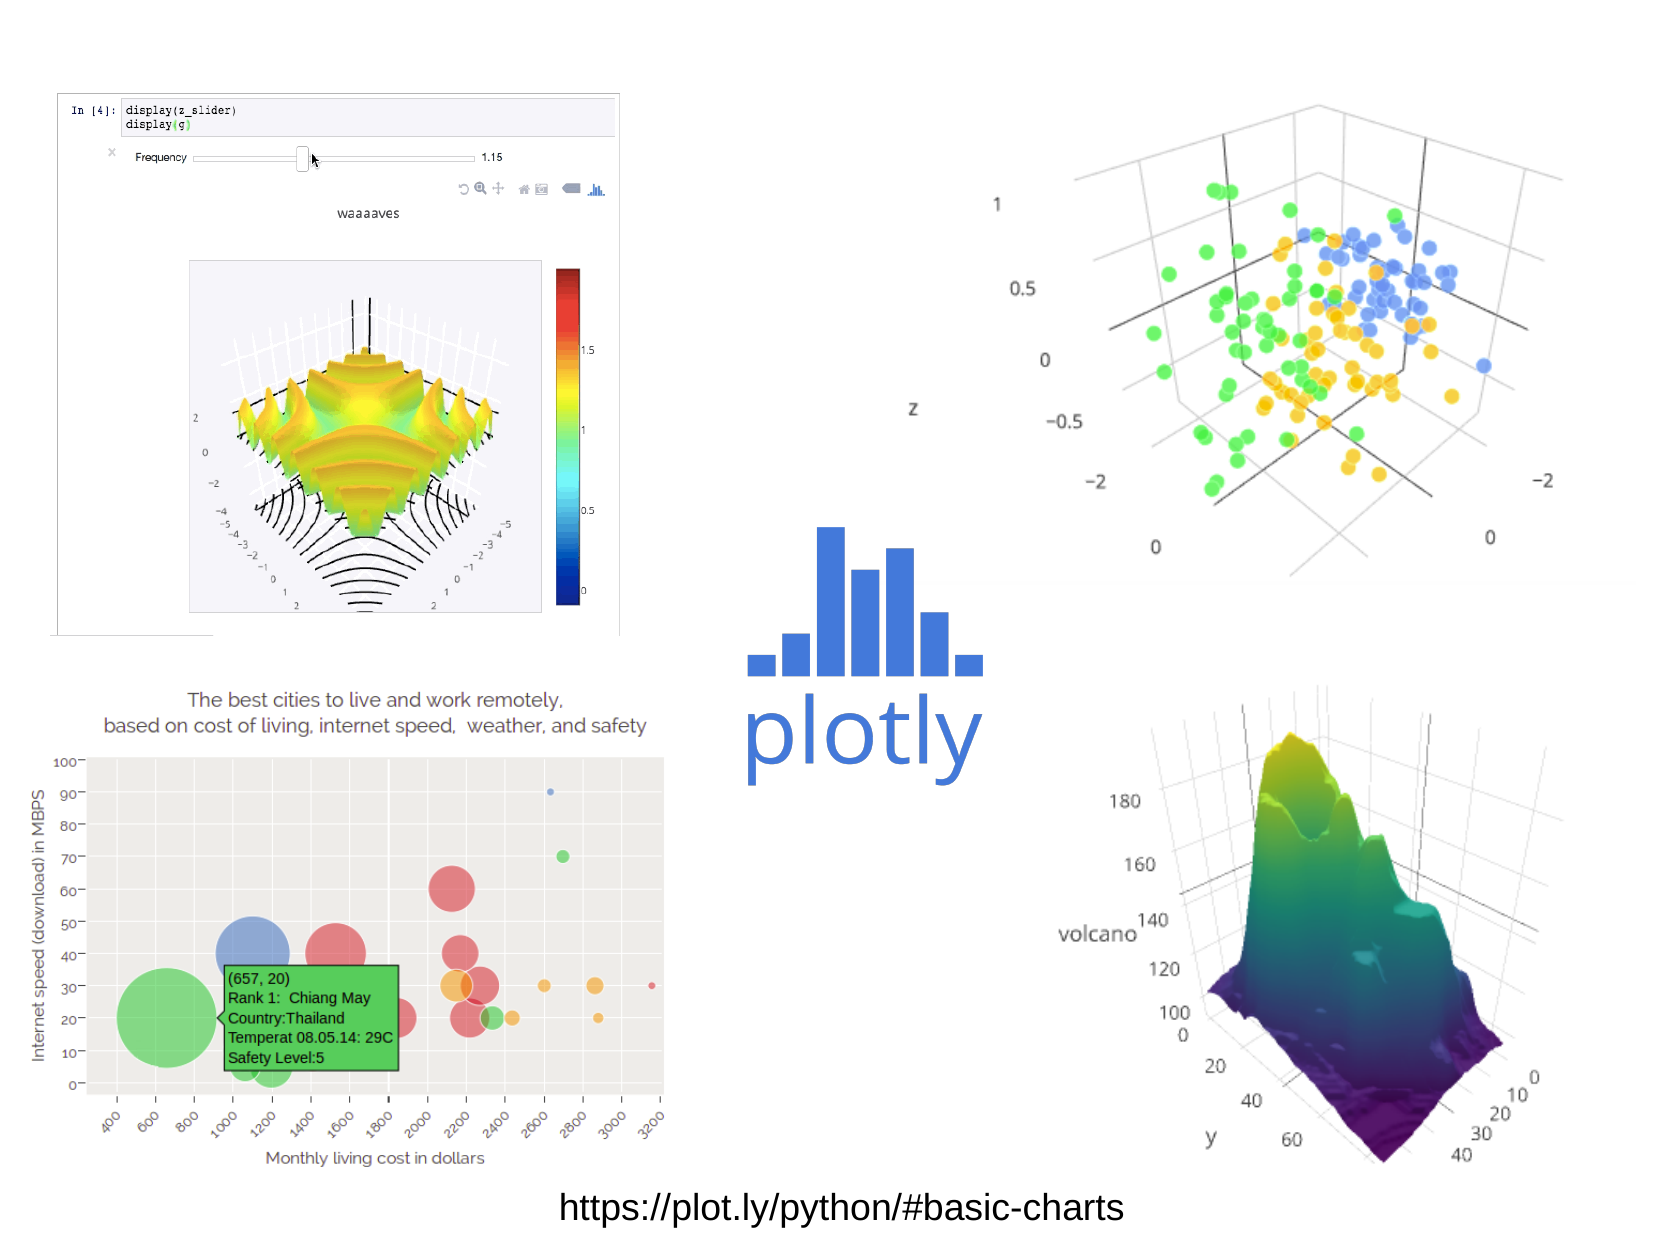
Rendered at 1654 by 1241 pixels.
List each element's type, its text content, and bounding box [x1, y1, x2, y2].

text_box https://plot.ly/python/#basic-charts [544, 1179, 1141, 1237]
picture [50, 89, 651, 636]
picture [2, 74, 1654, 1241]
